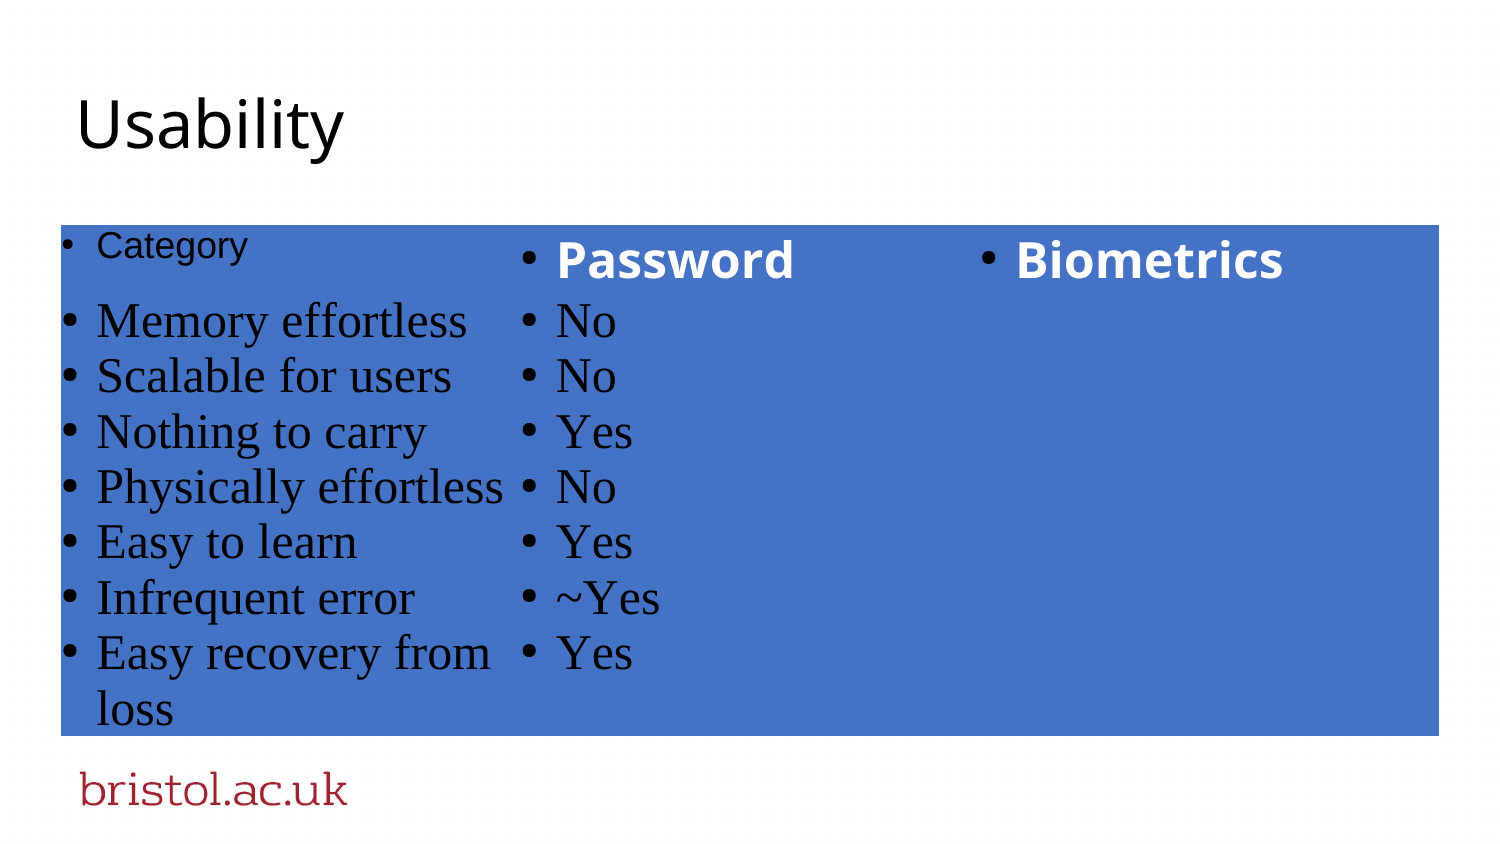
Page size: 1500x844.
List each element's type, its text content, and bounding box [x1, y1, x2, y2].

table_cell No [520, 459, 980, 514]
table_cell [980, 348, 1439, 404]
table_cell Memory effortless [61, 293, 520, 348]
table_cell Yes [520, 514, 980, 570]
table_cell Scalable for users [61, 348, 520, 404]
table_header Category [61, 225, 520, 293]
table_cell No [520, 293, 980, 348]
table_cell [980, 570, 1439, 625]
table_header Password [520, 225, 980, 293]
table_cell Easy recovery from loss [61, 625, 520, 736]
table_cell [980, 459, 1439, 514]
table_header Biometrics [980, 225, 1439, 293]
table_cell [980, 625, 1439, 736]
table_cell [980, 404, 1439, 459]
table_cell [980, 514, 1439, 570]
table_cell Yes [520, 404, 980, 459]
table_cell Physically effortless [61, 459, 520, 514]
table_cell Yes [520, 625, 980, 736]
title Usability [60, 44, 1440, 209]
table_cell [980, 293, 1439, 348]
table_cell Easy to learn [61, 514, 520, 570]
table_cell No [520, 348, 980, 404]
table_cell ~Yes [520, 570, 980, 625]
table_cell Infrequent error [61, 570, 520, 625]
table_cell Nothing to carry [61, 404, 520, 459]
